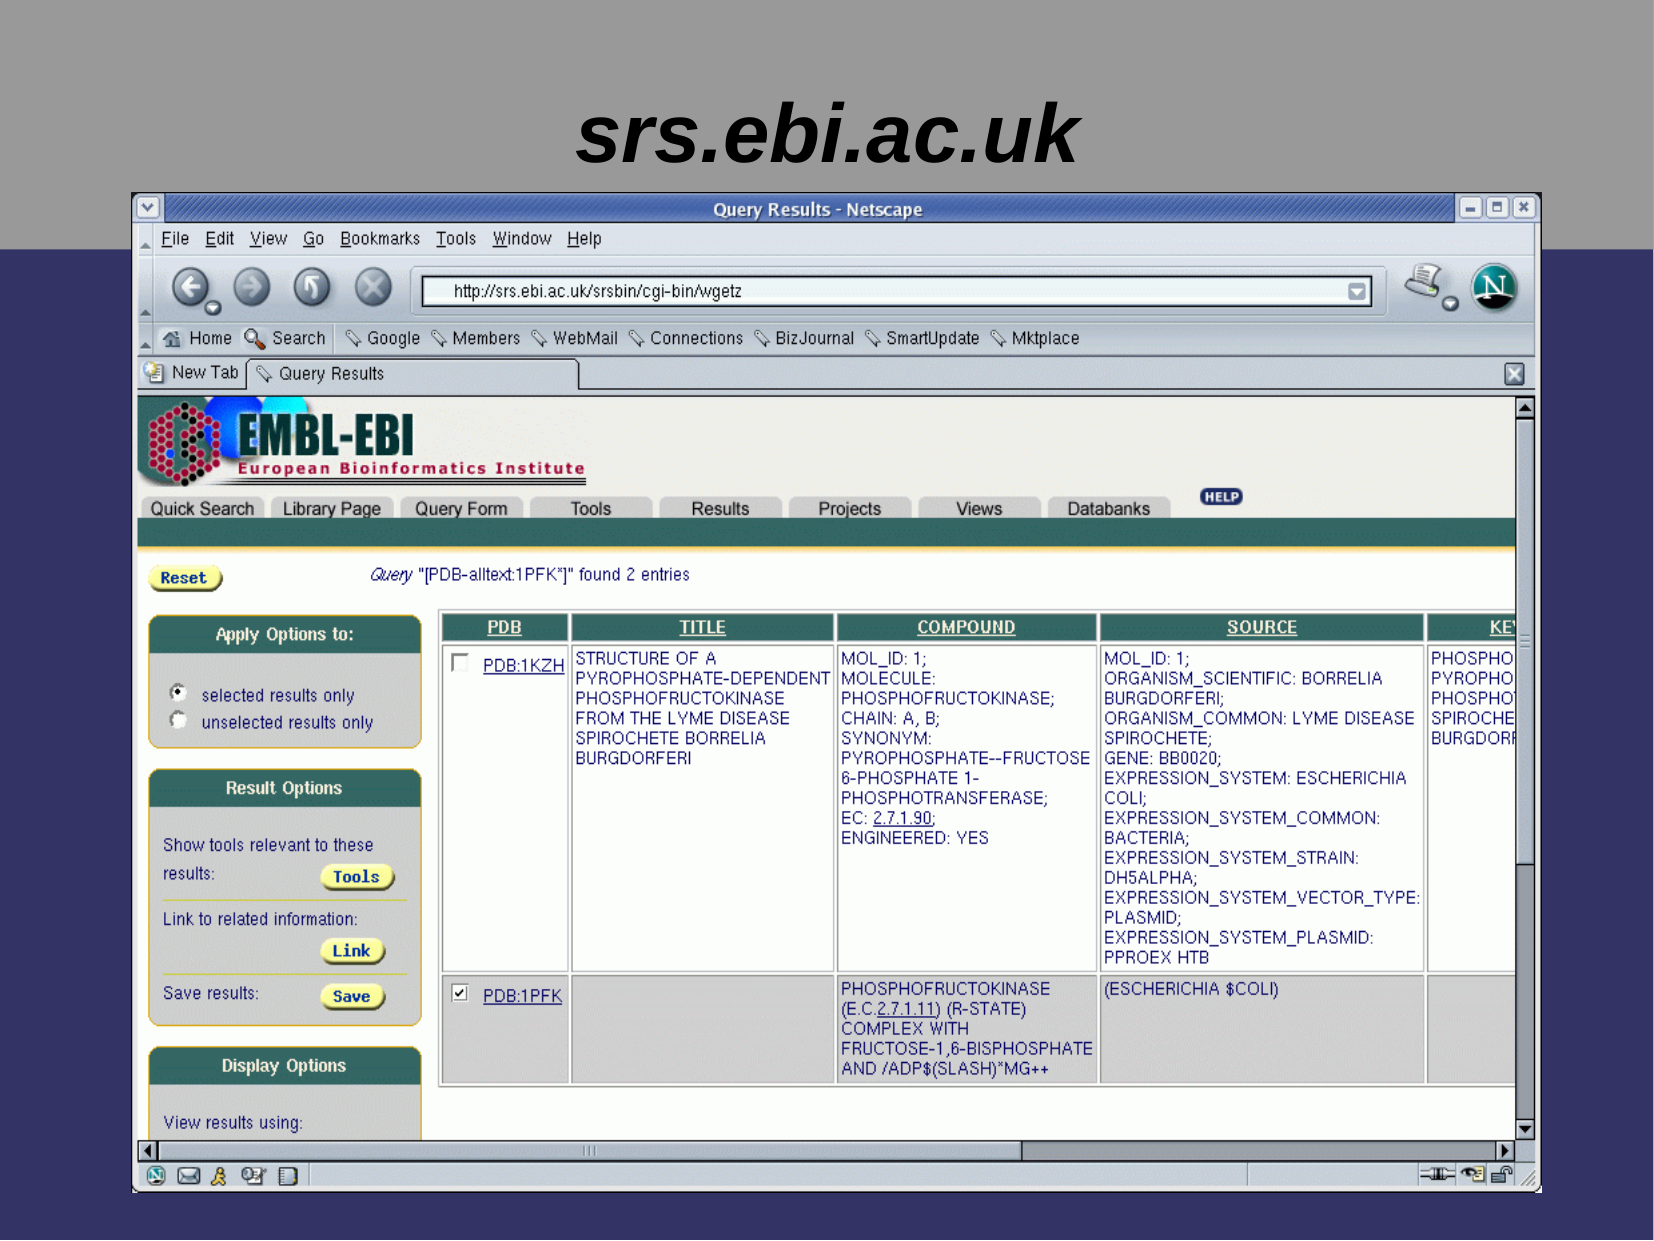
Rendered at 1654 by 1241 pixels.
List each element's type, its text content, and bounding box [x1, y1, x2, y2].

title srs.ebi.ac.uk [121, 19, 1534, 227]
picture [131, 192, 1542, 1193]
